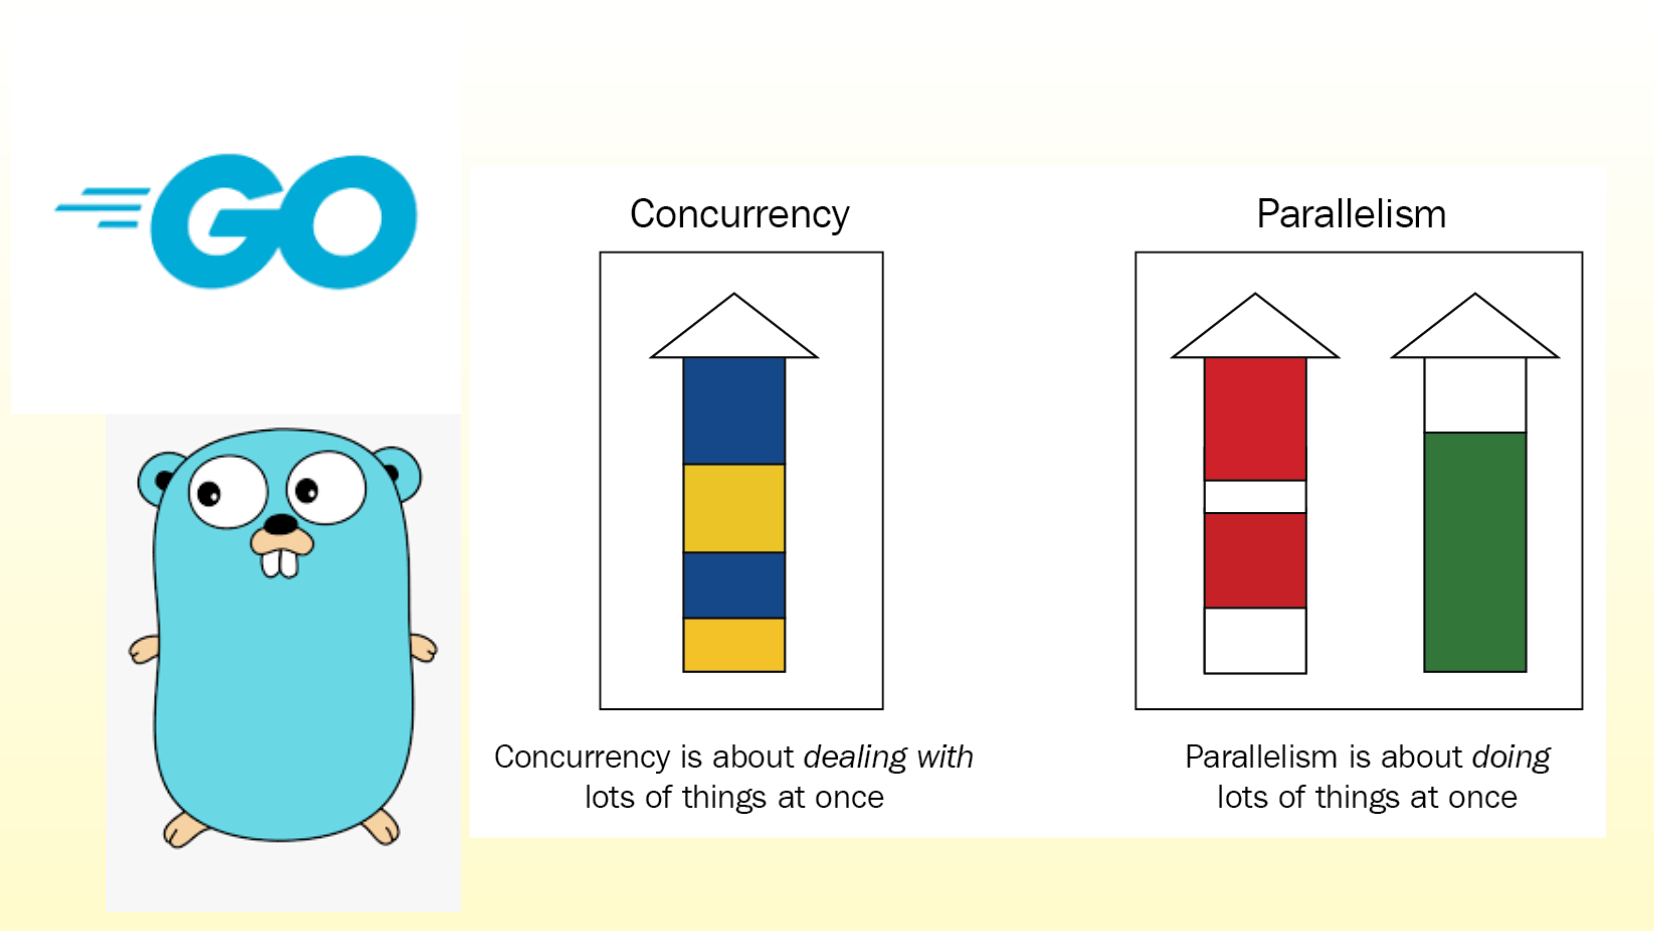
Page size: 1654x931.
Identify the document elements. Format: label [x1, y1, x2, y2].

picture [11, 17, 461, 913]
picture [469, 165, 1607, 838]
